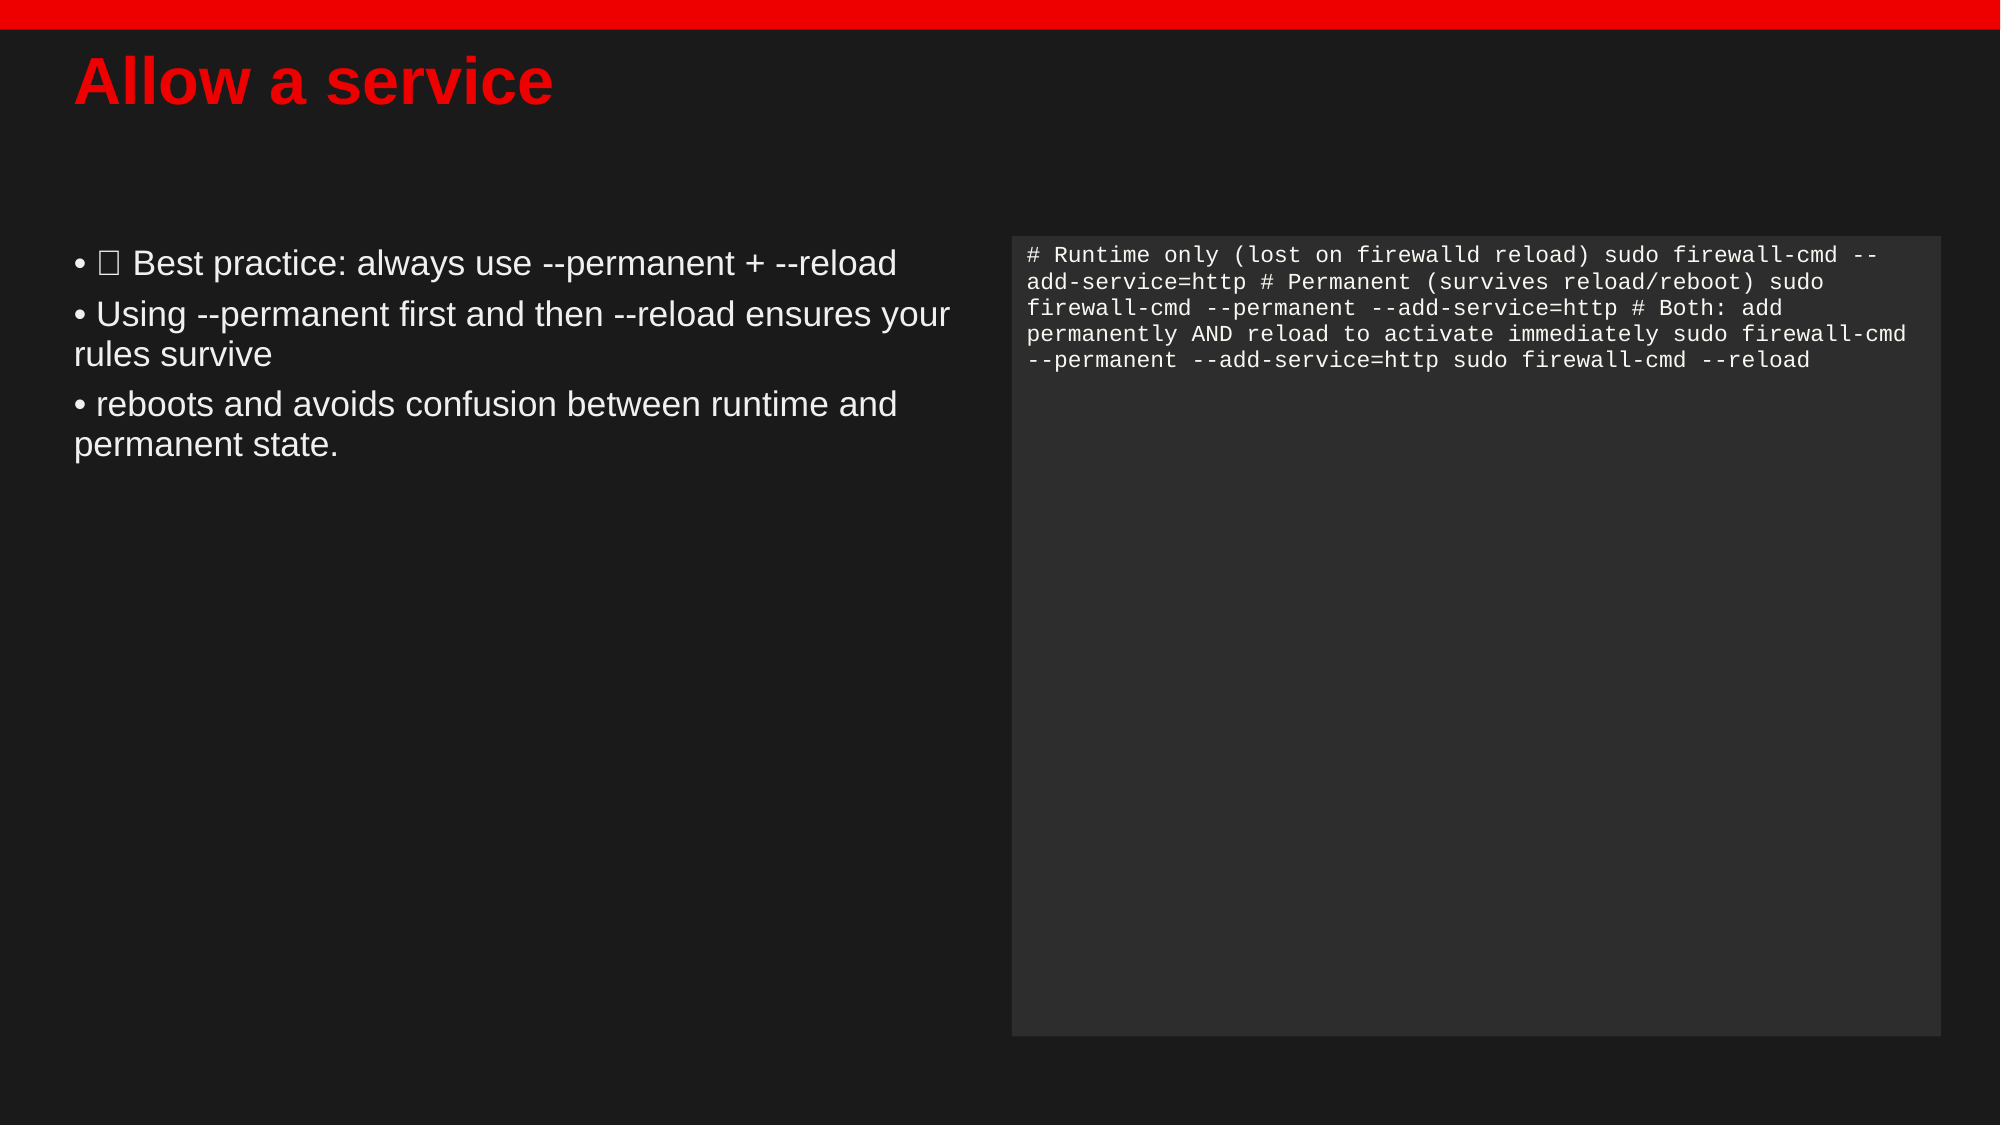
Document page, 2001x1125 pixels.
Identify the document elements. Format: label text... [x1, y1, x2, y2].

text_box # Runtime only (lost on firewalld reload) sudo firewall-cmd --add-service=http # Permanent (survives reload/reboot) sudo firewall-cmd --permanent --add-service=http # Both: add permanently AND reload to activate immediately sudo firewall-cmd --permanent --add-service=http sudo firewall-cmd --reload [1011, 236, 1942, 1037]
text_box • 💡 Best practice: always use --permanent + --reload • Using --permanent first and then --reload ensures your rules survive • reboots and avoids confusion between runtime and permanent state. [59, 236, 989, 1037]
text_box [0, 0, 2001, 30]
text_box Allow a service [59, 36, 1942, 208]
